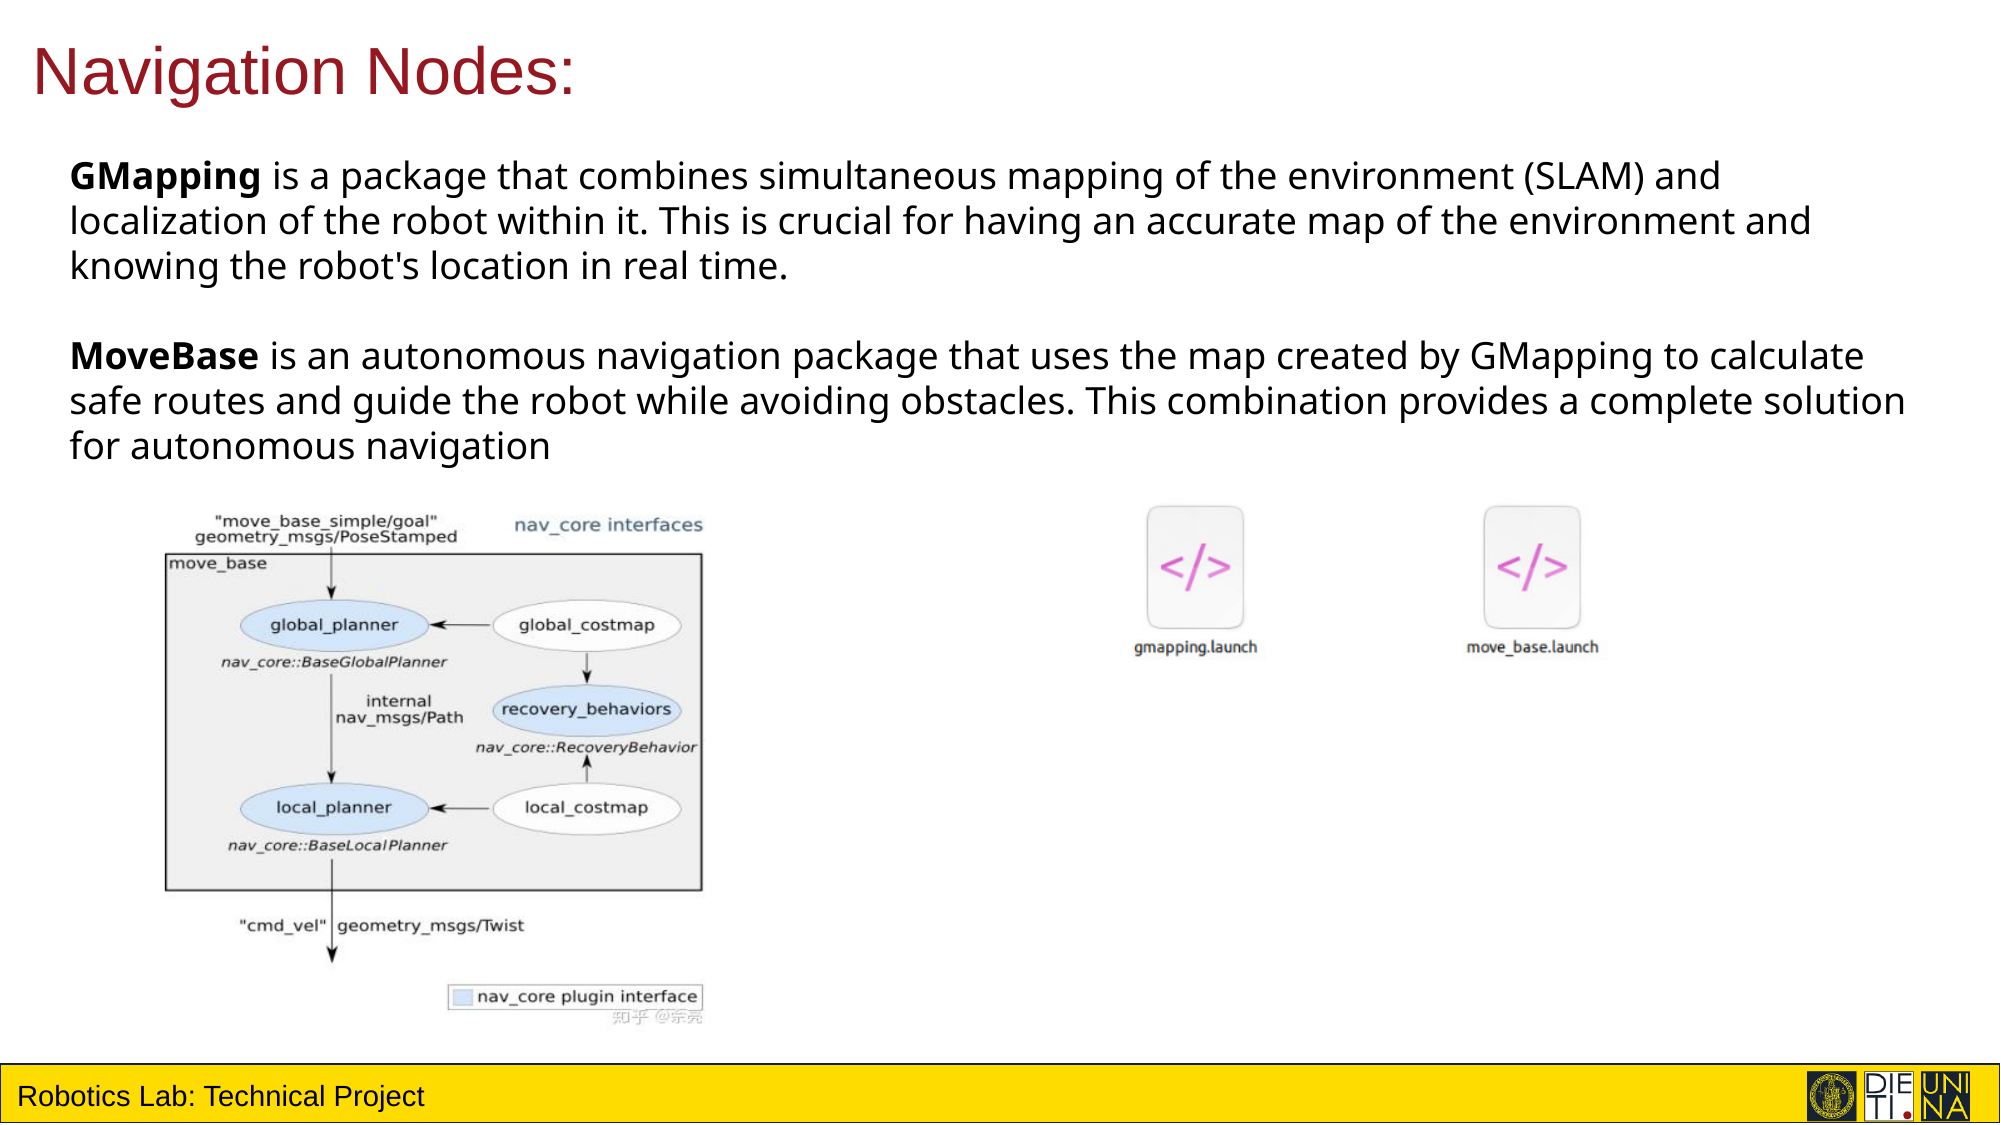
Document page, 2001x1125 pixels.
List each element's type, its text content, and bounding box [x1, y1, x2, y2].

picture [1807, 1069, 1970, 1123]
text_box [0, 1063, 2000, 1123]
text_box Robotics Lab: Technical Project [2, 1069, 1376, 1125]
text_box Navigation Nodes: [18, 20, 1562, 440]
picture [1067, 497, 1685, 678]
picture [145, 497, 717, 1038]
text_box GMapping is a package that combines simultaneous mapping of the environment (SLAM) and localization of the robot within it. This is crucial for having an accurate map of the environment and knowing the robot's location in real time. MoveBase is an autonomous navigation package that uses the map created by GMapping to calculate safe routes and guide the robot while avoiding obstacles. This combination provides a complete solution for autonomous navigation [54, 145, 1946, 475]
